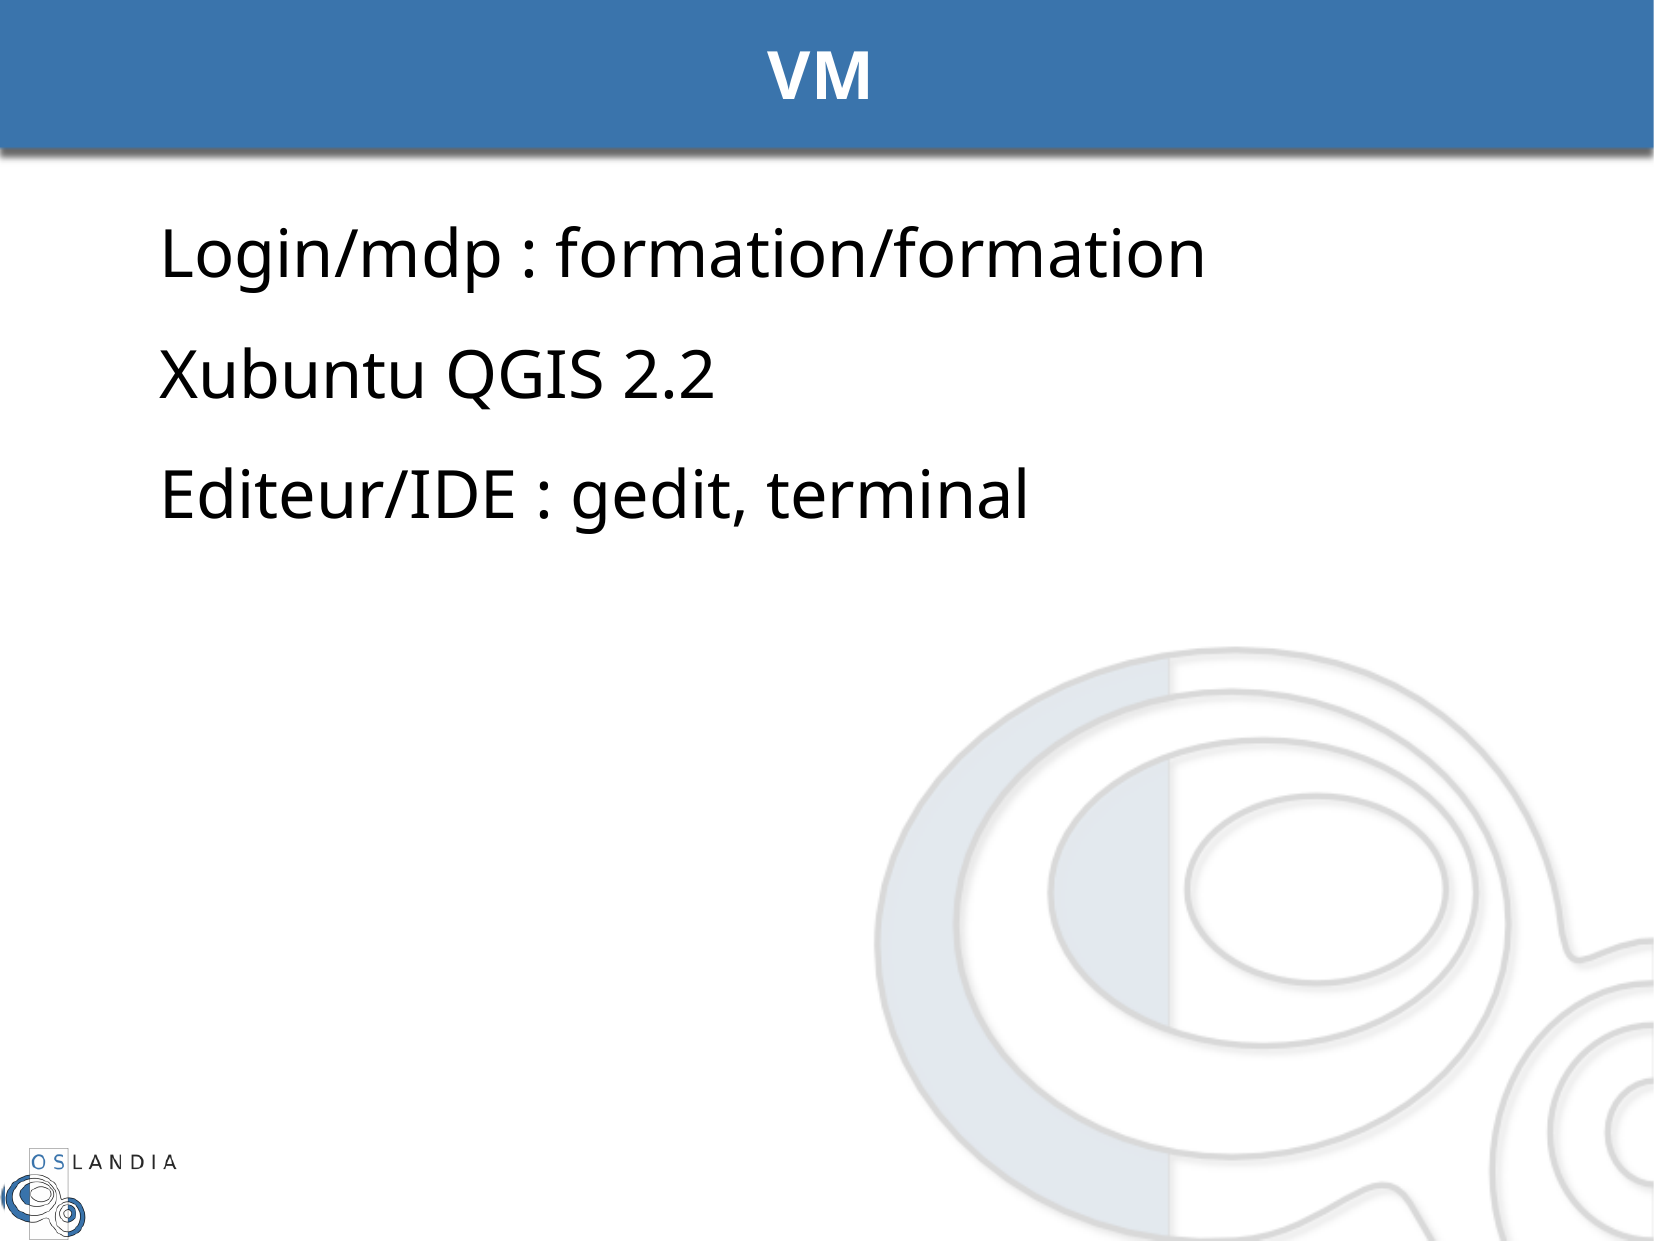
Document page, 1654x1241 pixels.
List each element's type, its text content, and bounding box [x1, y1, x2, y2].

list Login/mdp : formation/formation Xubuntu QGIS 2.2 Editeur/IDE : gedit, terminal [88, 206, 1577, 1093]
title VM [76, 0, 1565, 148]
picture [0, 0, 1654, 1241]
